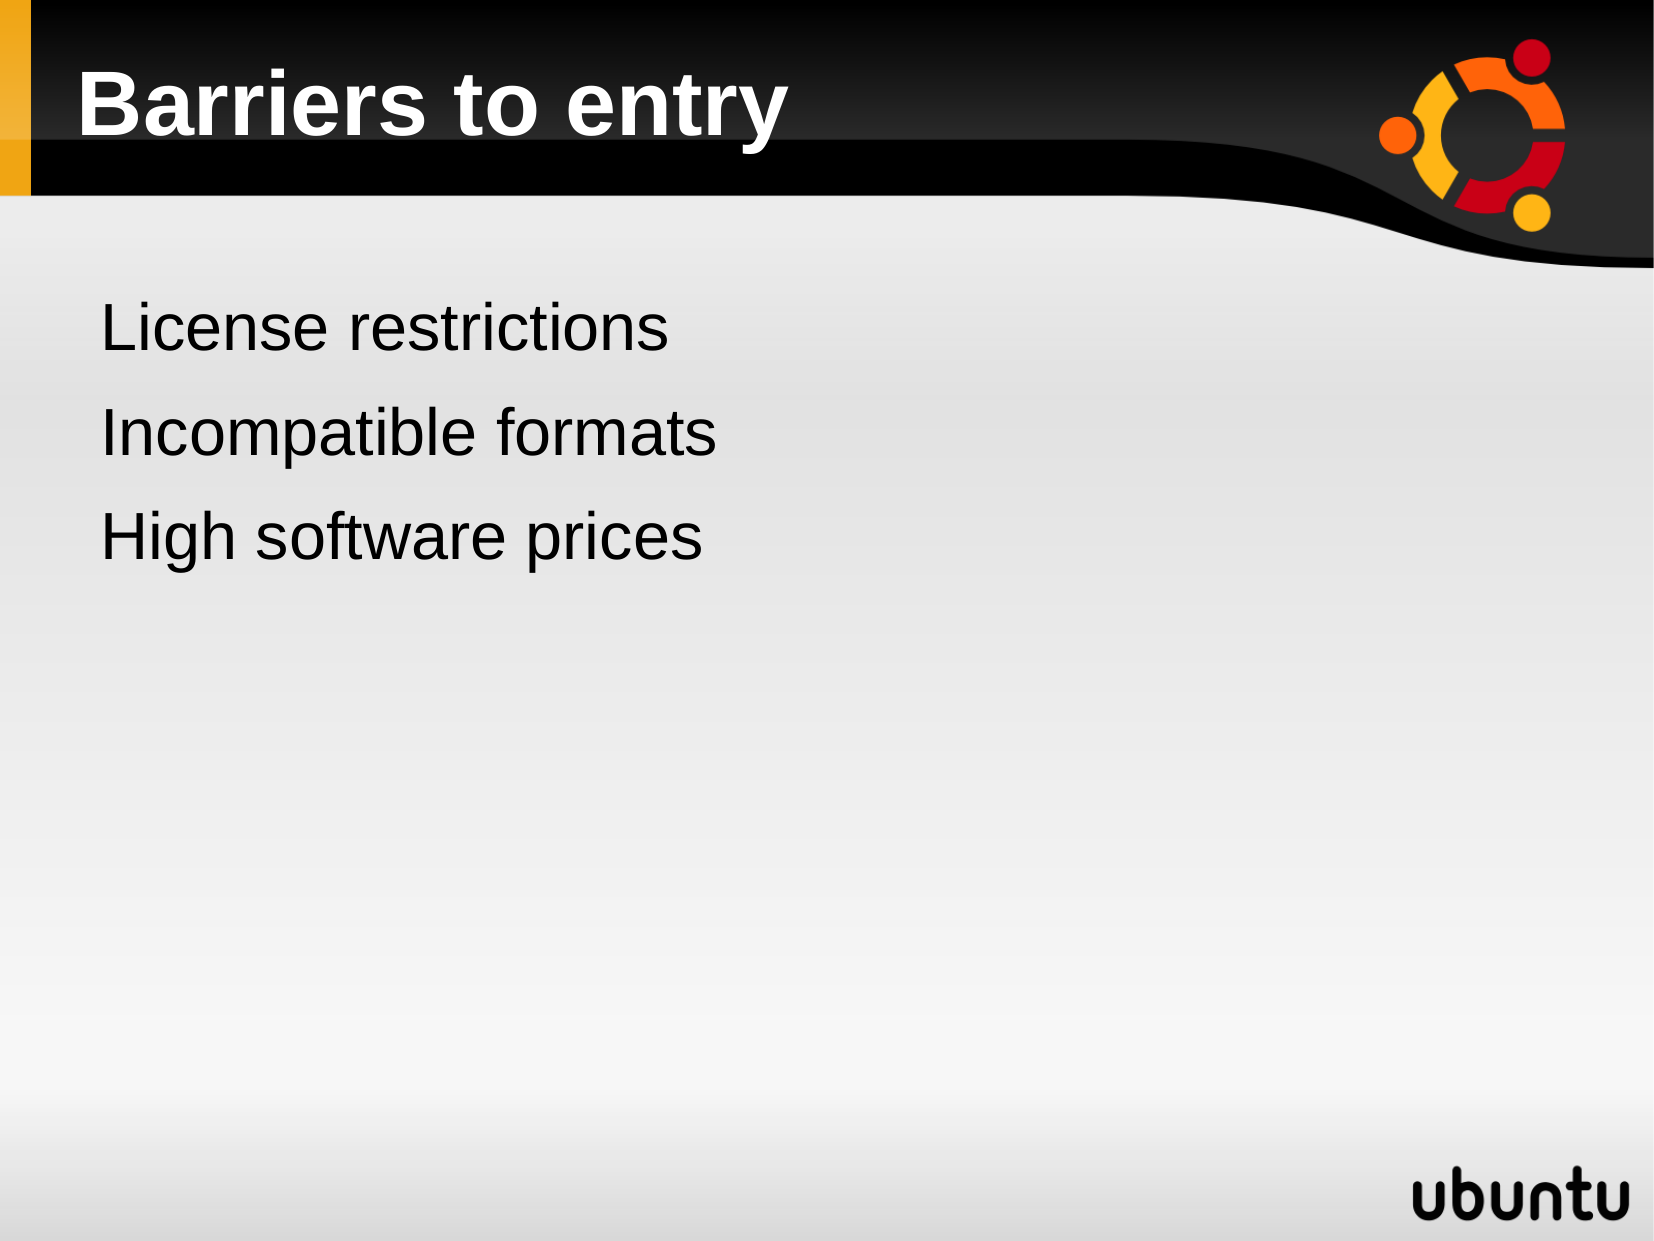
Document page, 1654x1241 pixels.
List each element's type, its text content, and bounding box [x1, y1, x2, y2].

picture [0, 0, 1654, 1241]
title Barriers to entry [76, 0, 1565, 208]
list License restrictions Incompatible formats High software prices [82, 290, 1571, 1109]
